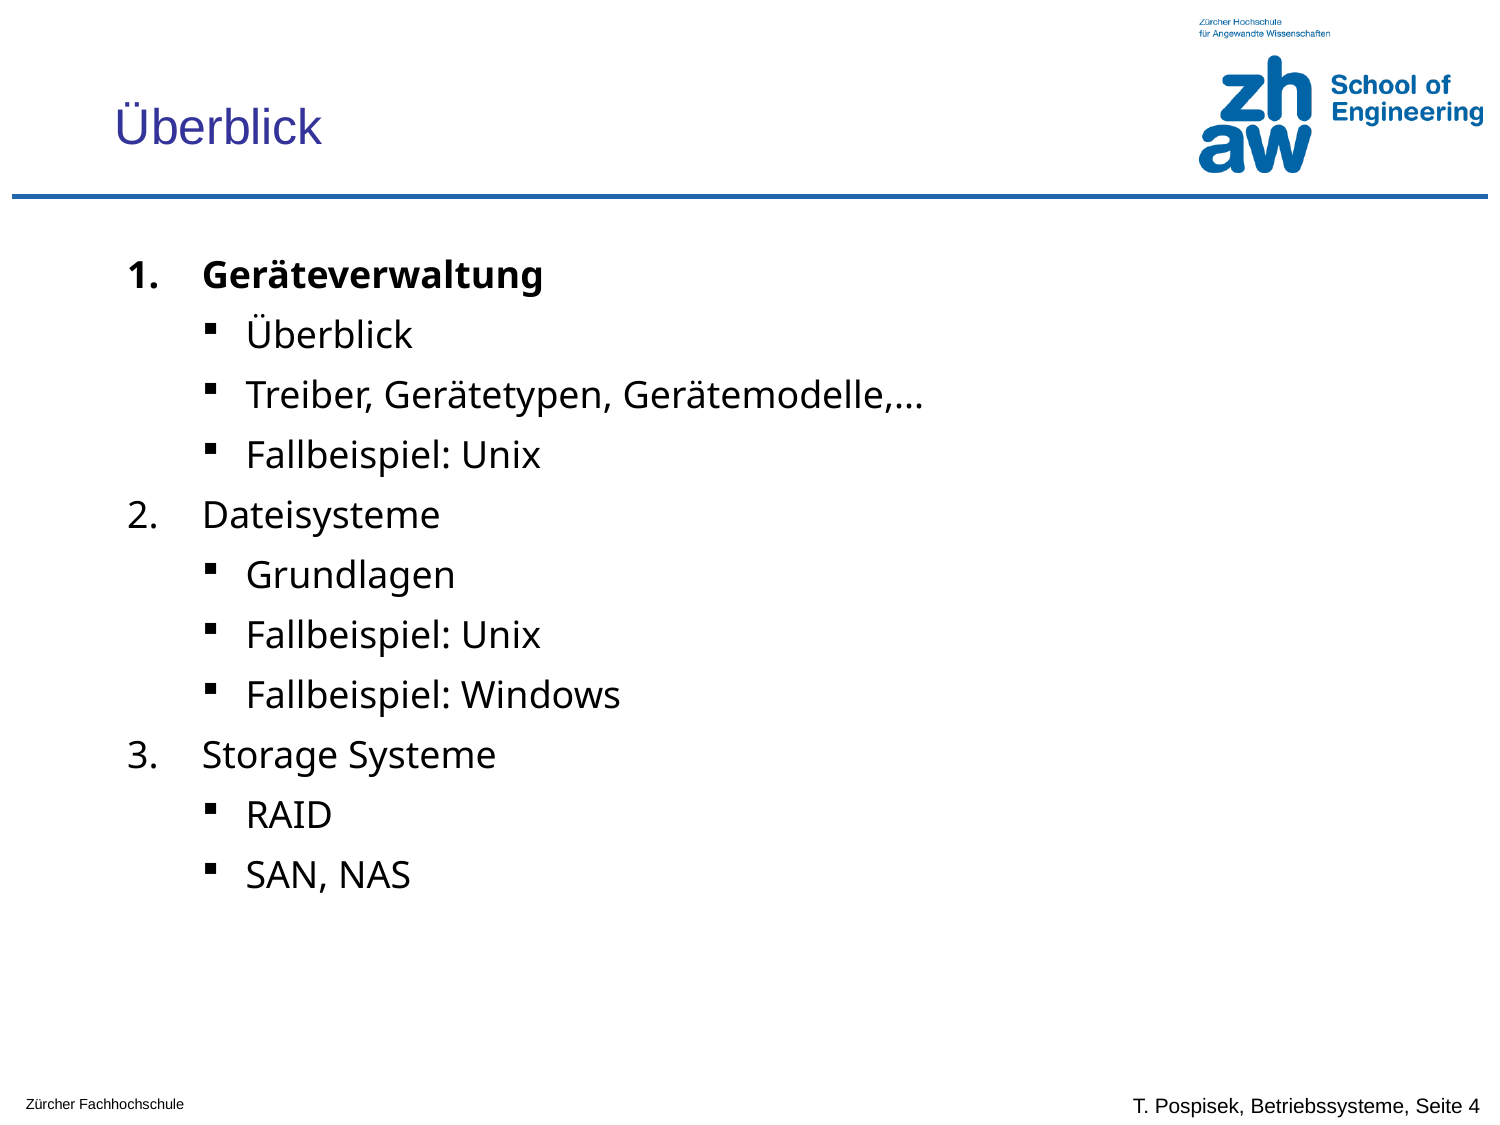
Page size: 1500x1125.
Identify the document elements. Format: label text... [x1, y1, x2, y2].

text_box Geräteverwaltung Überblick Treiber, Gerätetypen, Gerätemodelle,... Fallbeispiel: Unix Dateisysteme Grundlagen Fallbeispiel: Unix Fallbeispiel: Windows Storage Systeme RAID SAN, NAS [112, 243, 1325, 941]
title Überblick [99, 50, 1379, 163]
picture [1199, 19, 1483, 173]
